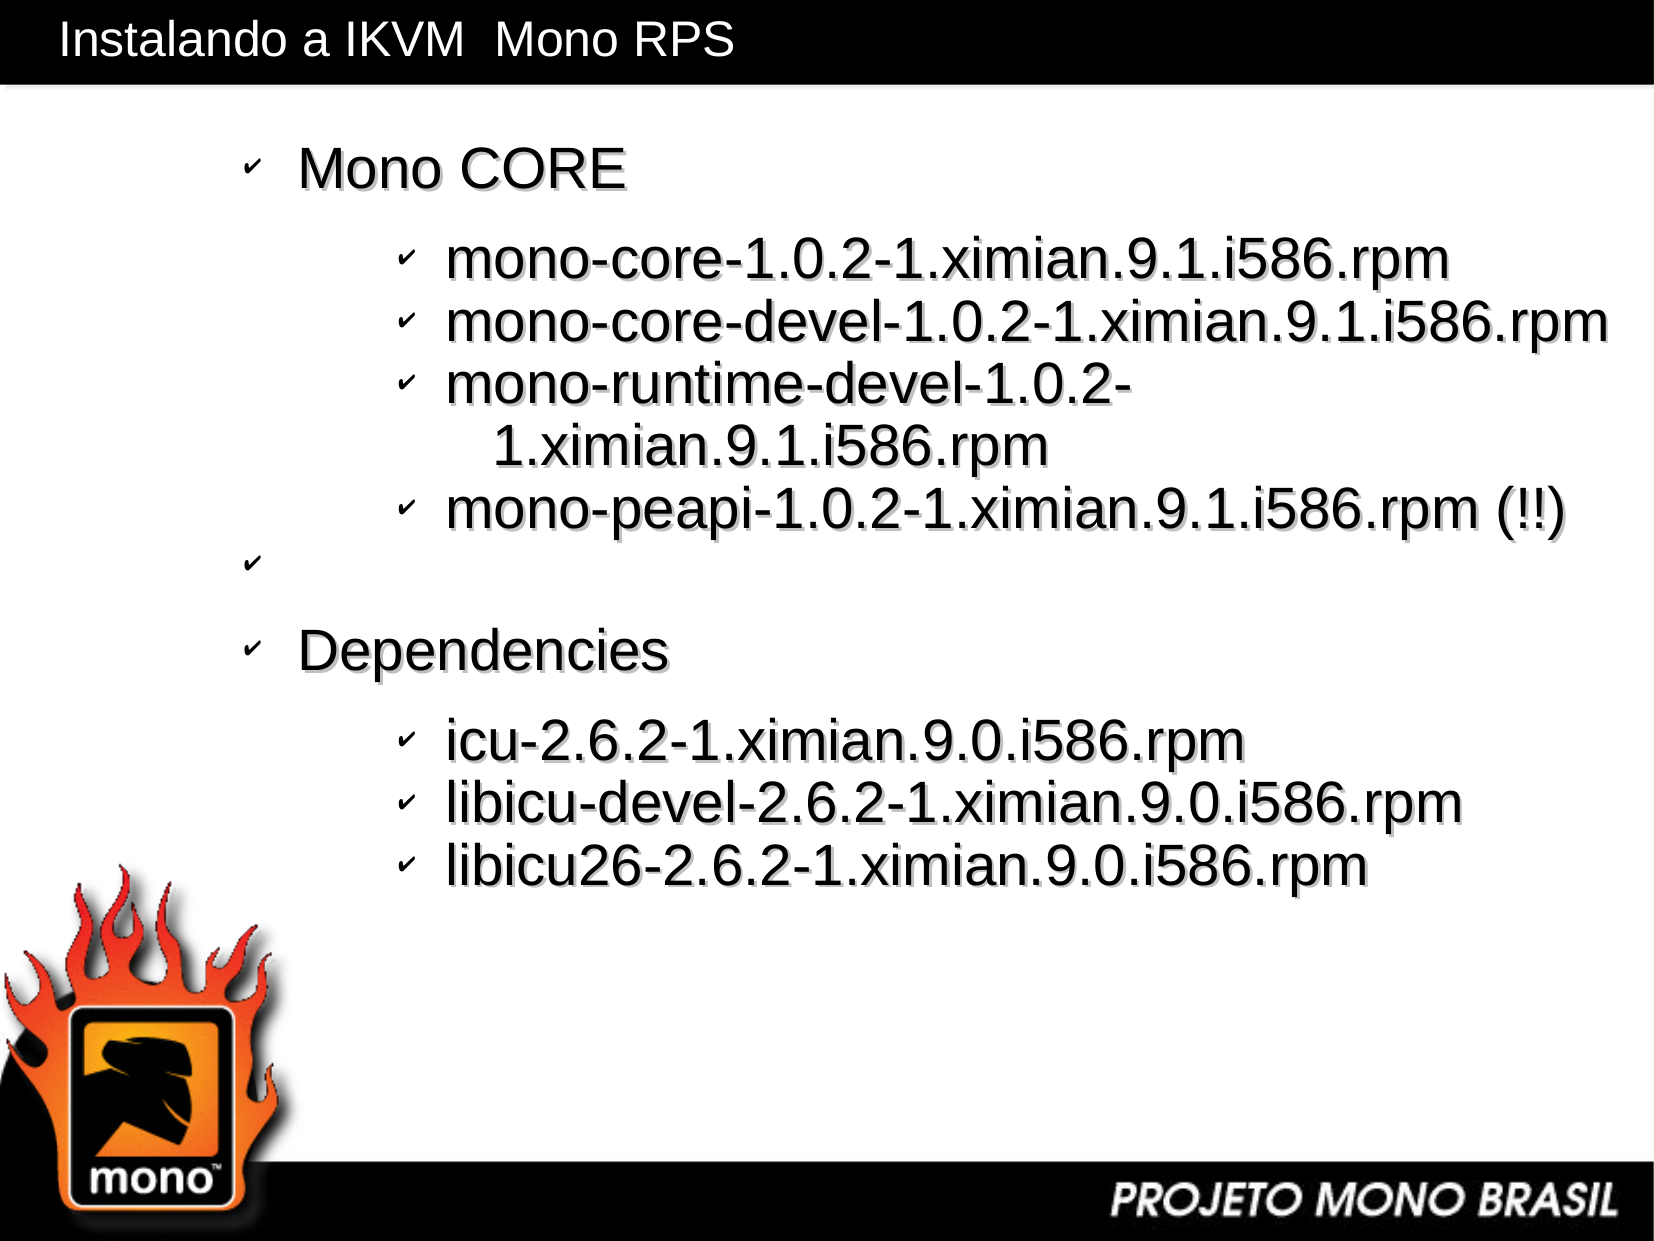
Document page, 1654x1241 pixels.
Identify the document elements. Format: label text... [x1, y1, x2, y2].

list Mono CORE mono-core-1.0.2-1.ximian.9.1.i586.rpm mono-core-devel-1.0.2-1.ximian.9.1.i586.rpm mono-runtime-devel-1.0.2-1.ximian.9.1.i586.rpm mono-peapi-1.0.2-1.ximian.9.1.i586.rpm (!!) Dependencies icu-2.6.2-1.ximian.9.0.i586.rpm libicu-devel-2.6.2-1.ximian.9.0.i586.rpm libicu26-2.6.2-1.ximian.9.0.i586.rpm [209, 143, 1622, 916]
picture [0, 85, 1654, 1241]
title Instalando a IKVM Mono RPS [58, 0, 1471, 83]
